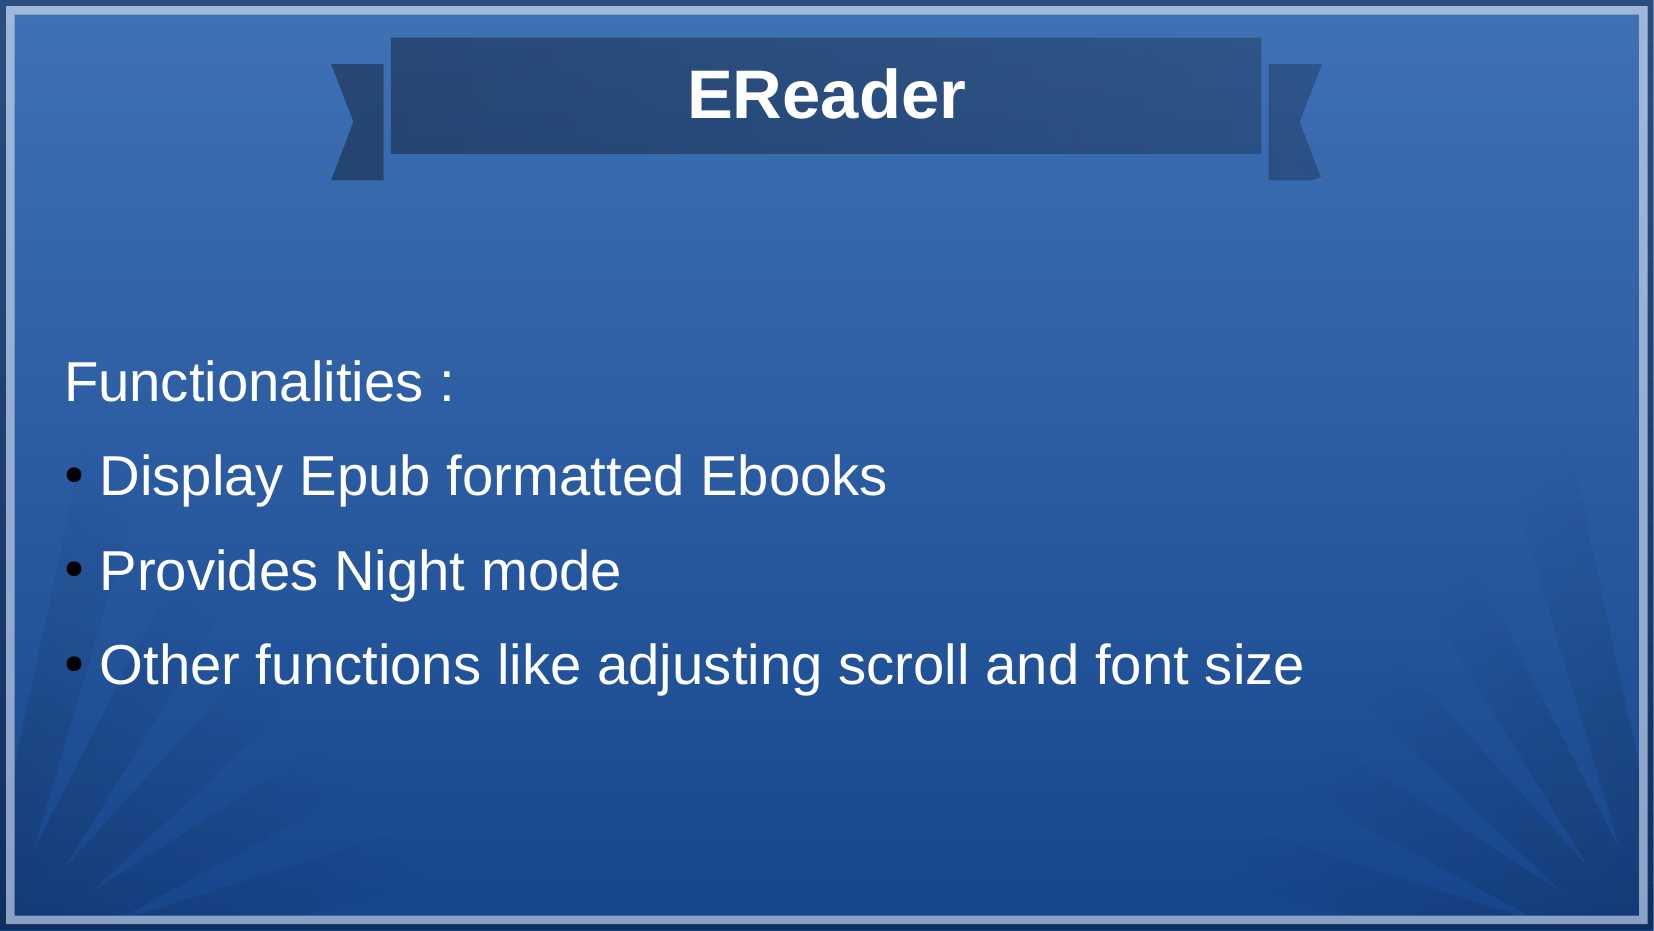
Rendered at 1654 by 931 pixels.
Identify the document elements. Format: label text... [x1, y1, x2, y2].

text_box Functionalities : Display Epub formatted Ebooks Provides Night mode Other functions like adjusting scroll and font size [49, 311, 1597, 799]
title EReader [389, 35, 1264, 154]
